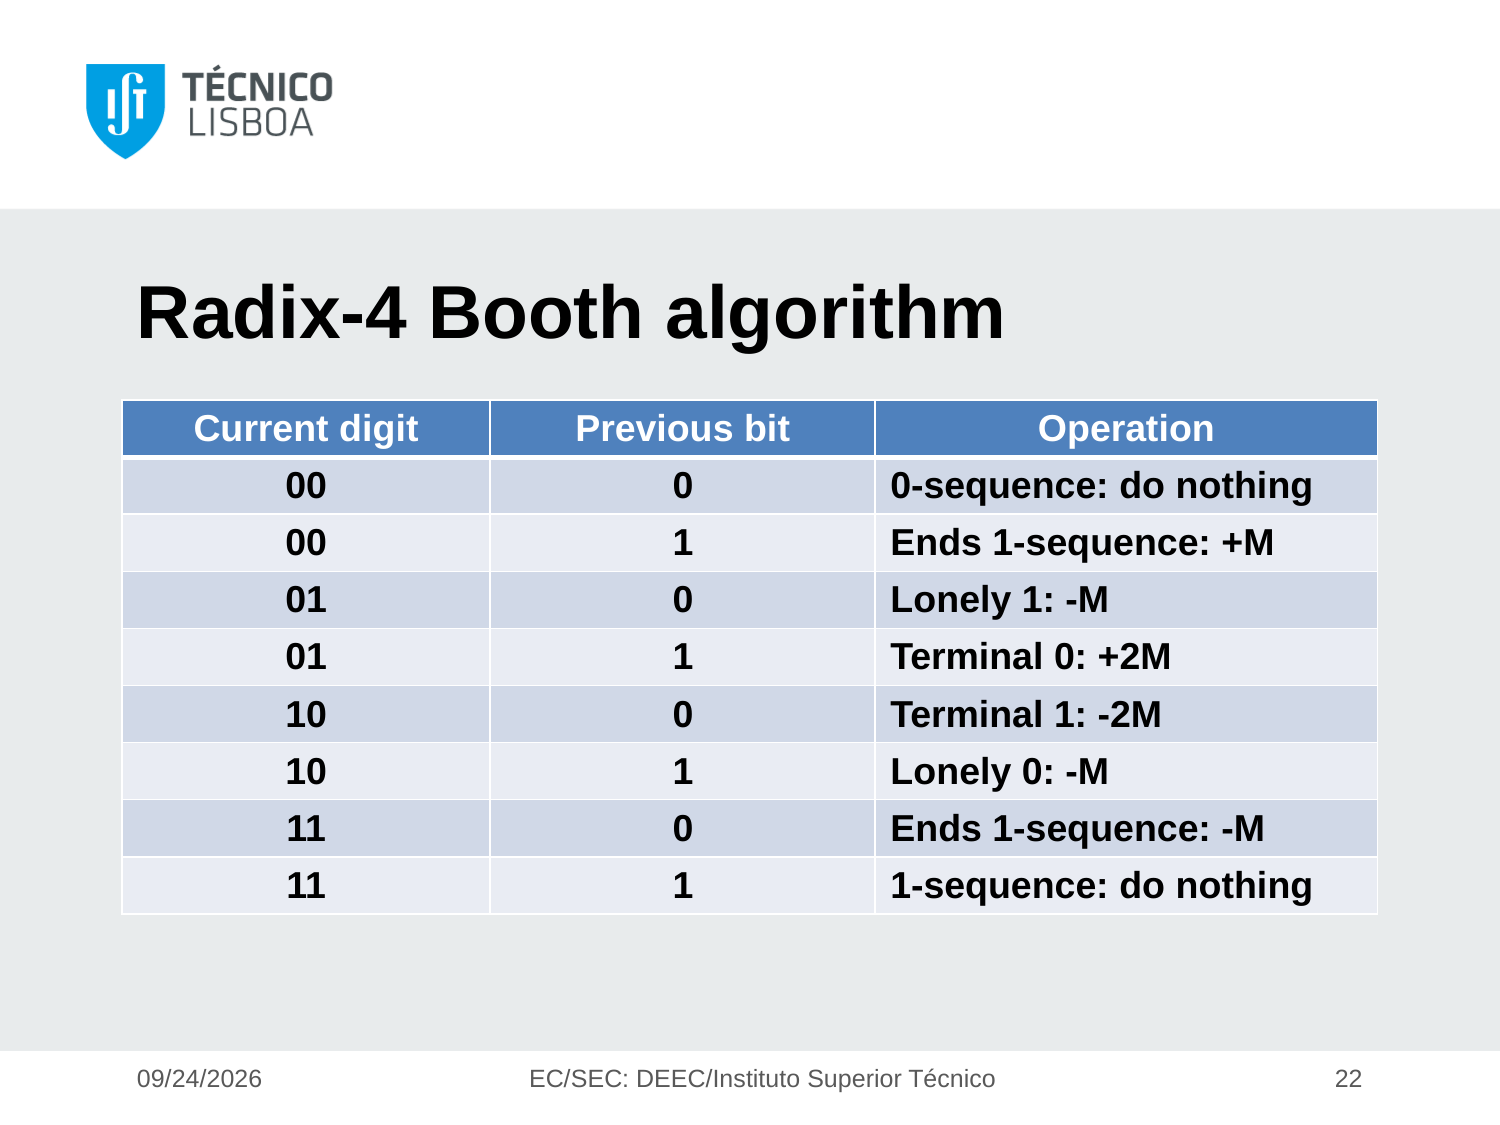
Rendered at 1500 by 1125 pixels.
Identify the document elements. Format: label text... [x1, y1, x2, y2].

footer EC/SEC: DEEC/Instituto Superior Técnico [512, 1052, 1021, 1103]
table_cell 0 [491, 800, 874, 856]
table_cell 00 [123, 460, 489, 513]
table_header Current digit [123, 401, 489, 455]
table_cell 11 [123, 800, 489, 856]
table_header Operation [876, 401, 1377, 455]
table_cell 0 [491, 572, 874, 628]
table_cell 0 [491, 686, 874, 742]
slide_number <number> [1077, 1052, 1378, 1103]
table_cell 1-sequence: do nothing [876, 858, 1377, 913]
table_cell 10 [123, 686, 489, 742]
table_cell 1 [491, 515, 874, 571]
picture [0, 0, 1500, 1125]
table_cell 1 [491, 629, 874, 685]
table_cell 01 [123, 572, 489, 628]
table_cell Lonely 1: -M [876, 572, 1377, 628]
slide_number 10/22/2018 [121, 1052, 425, 1103]
table_cell 01 [123, 629, 489, 685]
table_cell 00 [123, 515, 489, 571]
table_cell Ends 1-sequence: -M [876, 800, 1377, 856]
table_cell 0-sequence: do nothing [876, 460, 1377, 513]
table_cell 1 [491, 743, 874, 799]
table_cell Terminal 0: +2M [876, 629, 1377, 685]
table_cell 0 [491, 460, 874, 513]
table_cell 10 [123, 743, 489, 799]
table_cell Lonely 0: -M [876, 743, 1377, 799]
table_cell 11 [123, 858, 489, 913]
title Radix-4 Booth algorithm [121, 237, 1378, 381]
table_header Previous bit [491, 401, 874, 455]
table_cell Terminal 1: -2M [876, 686, 1377, 742]
table_cell 1 [491, 858, 874, 913]
table_cell Ends 1-sequence: +M [876, 515, 1377, 571]
